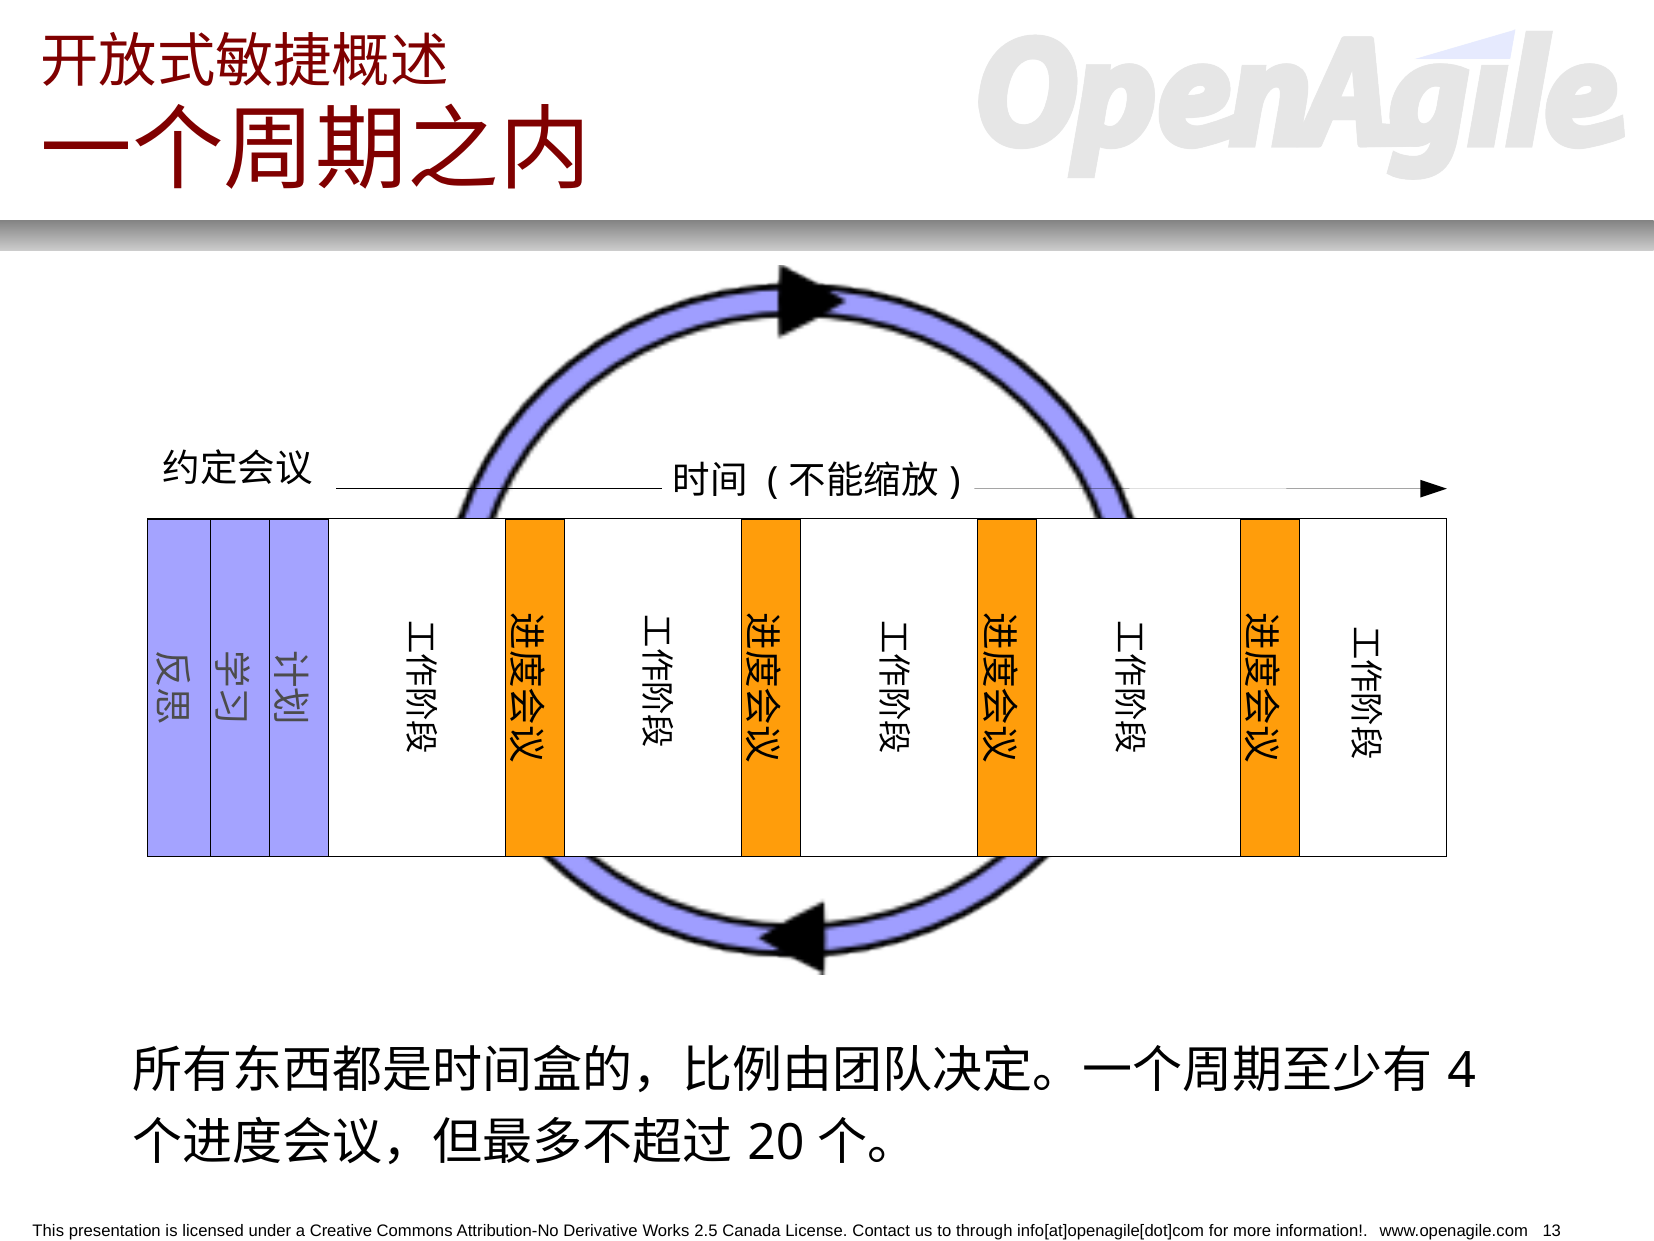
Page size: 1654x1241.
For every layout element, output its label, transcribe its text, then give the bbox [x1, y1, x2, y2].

text_box 进度会议 [505, 520, 565, 856]
text_box 约定会议 [124, 432, 351, 498]
picture [442, 856, 1152, 975]
text_box [148, 518, 1447, 856]
picture [442, 265, 1152, 488]
title 开放式敏捷概述 一个周期之内 [40, 26, 1654, 204]
text_box 工作阶段 [866, 582, 927, 792]
text_box 工作阶段 [630, 577, 690, 786]
text_box 学习 [210, 520, 269, 856]
text_box 进度会议 [978, 520, 1037, 856]
text_box 计划 [269, 520, 328, 856]
text_box 反思 [148, 520, 210, 856]
text_box 所有东西都是时间盒的，比例由团队决定。一个周期至少有4个进度会议，但最多不超过20个。 [118, 1021, 1544, 1171]
text_box 工作阶段 [1339, 588, 1399, 798]
picture [442, 489, 1152, 518]
text_box 工作阶段 [394, 582, 454, 792]
text_box 时间 (不能缩放) [651, 444, 982, 510]
text_box 进度会议 [1240, 520, 1299, 856]
text_box 工作阶段 [1102, 582, 1163, 792]
text_box 进度会议 [742, 520, 801, 856]
